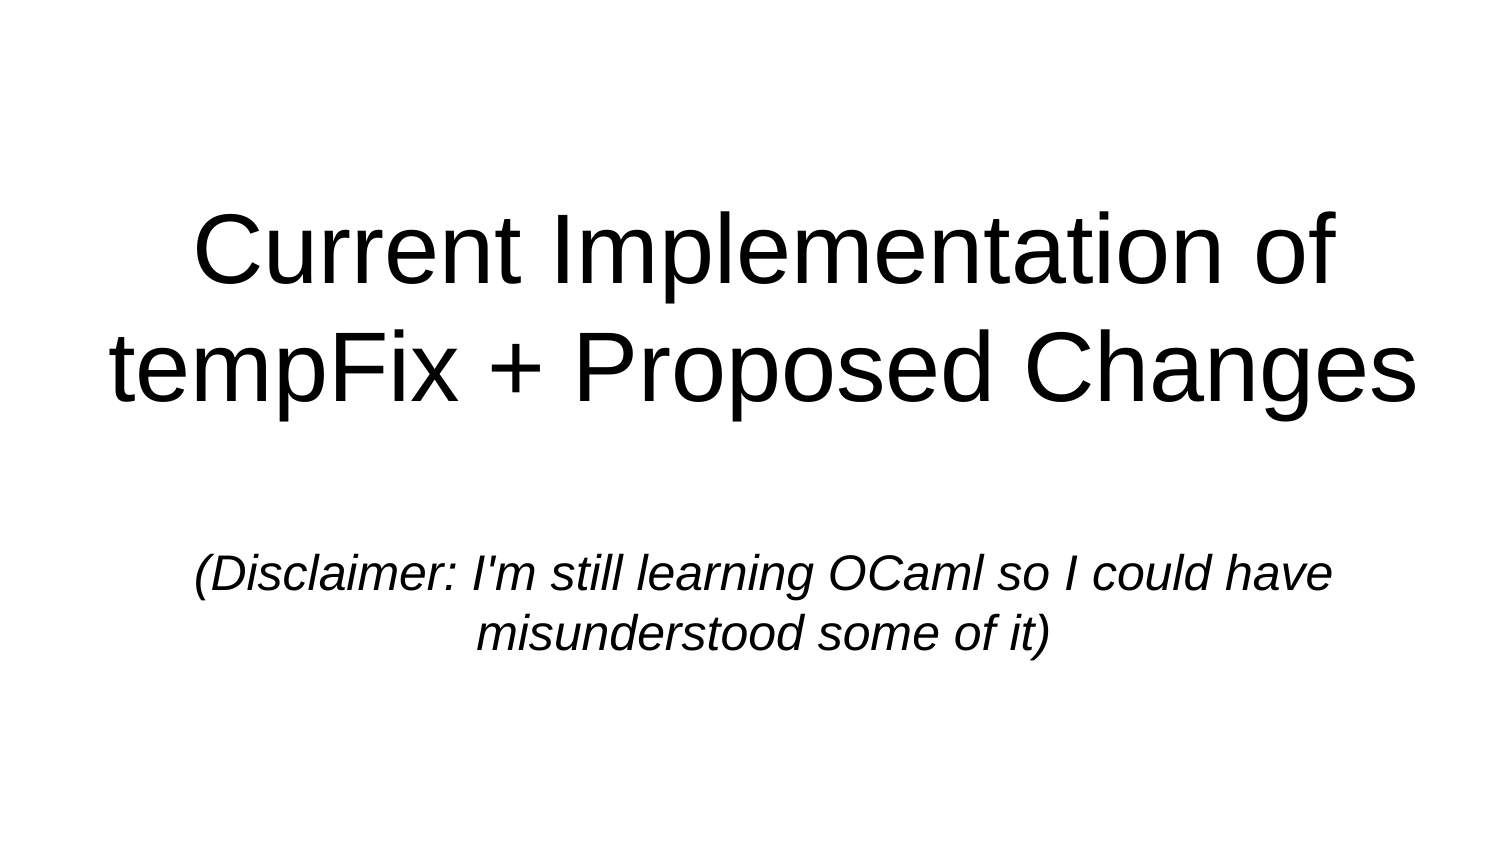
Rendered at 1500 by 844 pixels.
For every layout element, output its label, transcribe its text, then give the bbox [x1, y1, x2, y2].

title Current Implementation of tempFix + Proposed Changes (Disclaimer: I'm still learning OCaml so I could have misunderstood some of it) [65, 169, 1463, 301]
